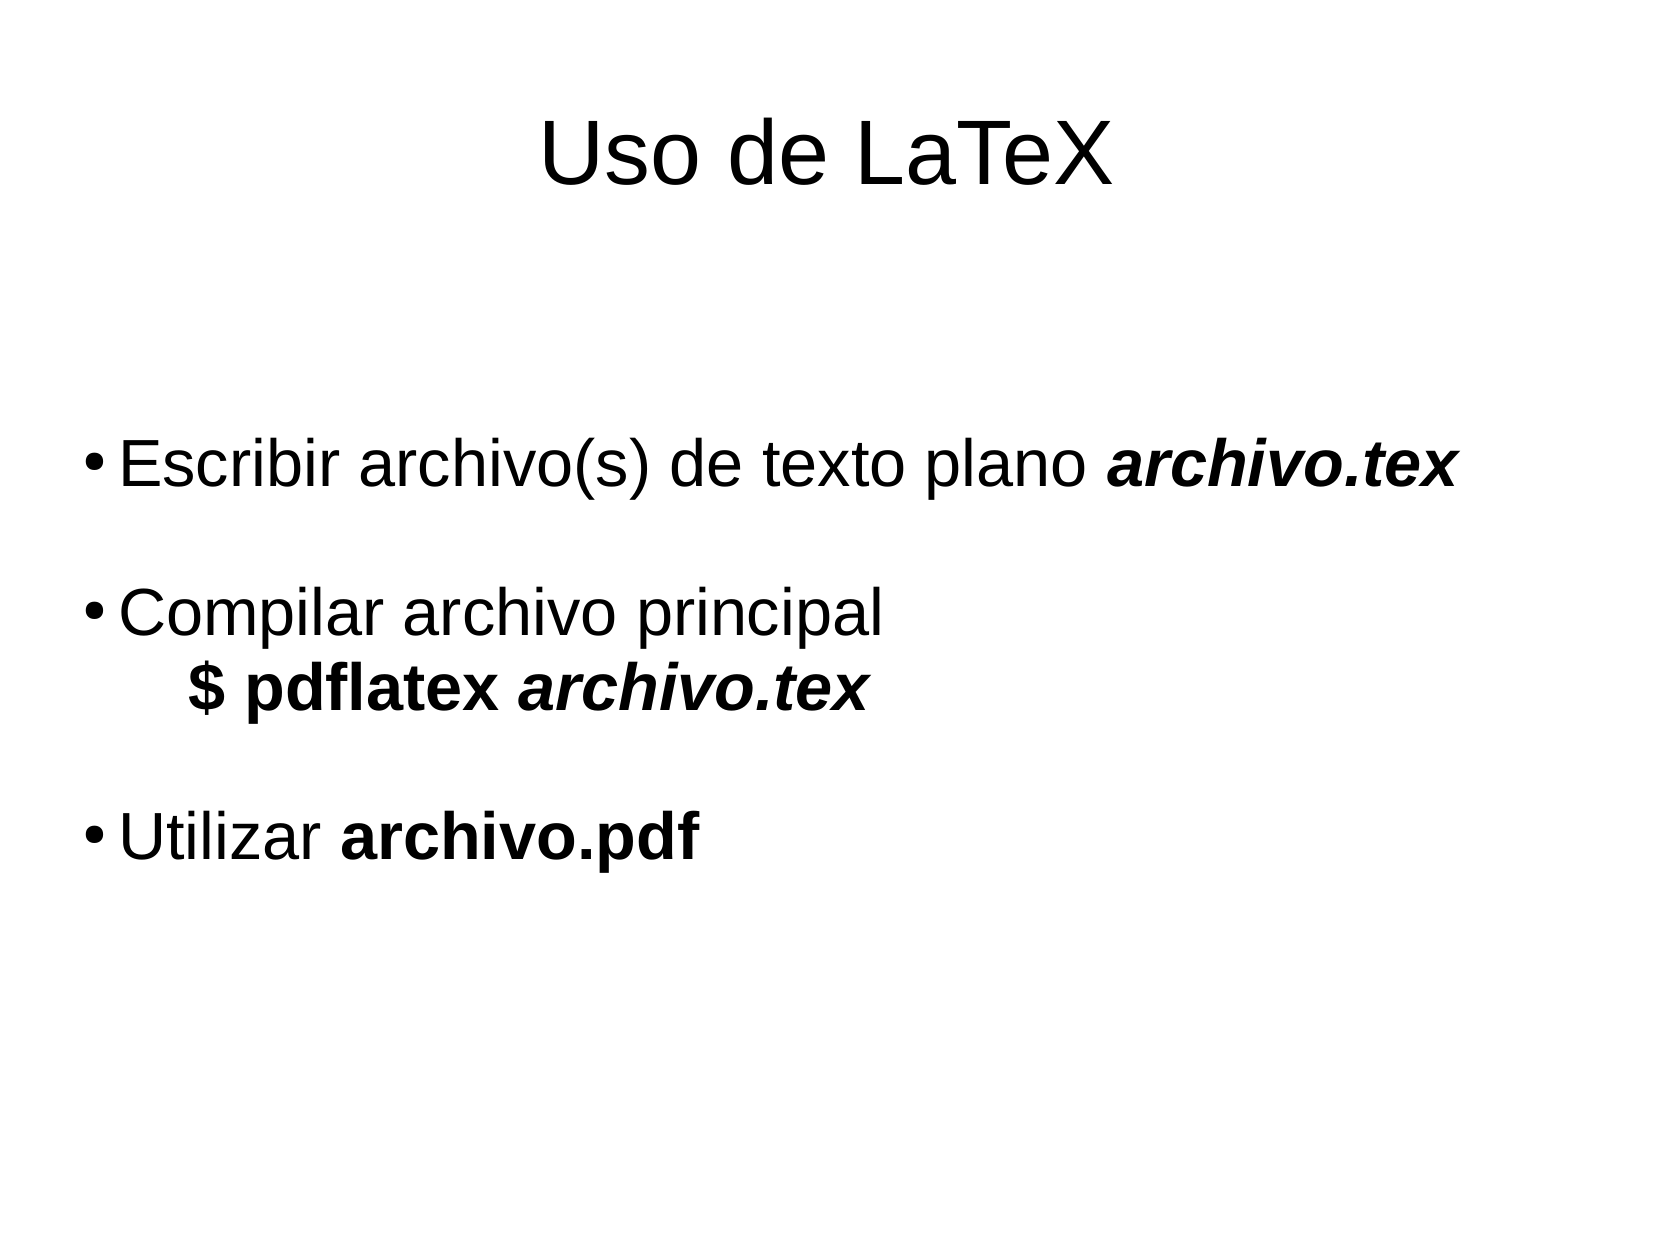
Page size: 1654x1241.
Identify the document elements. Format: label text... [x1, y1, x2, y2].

title Uso de LaTeX [82, 49, 1571, 257]
subtitle Escribir archivo(s) de texto plano archivo.tex Compilar archivo principal $ pdflatex archivo.tex Utilizar archivo.pdf [82, 290, 1571, 1010]
